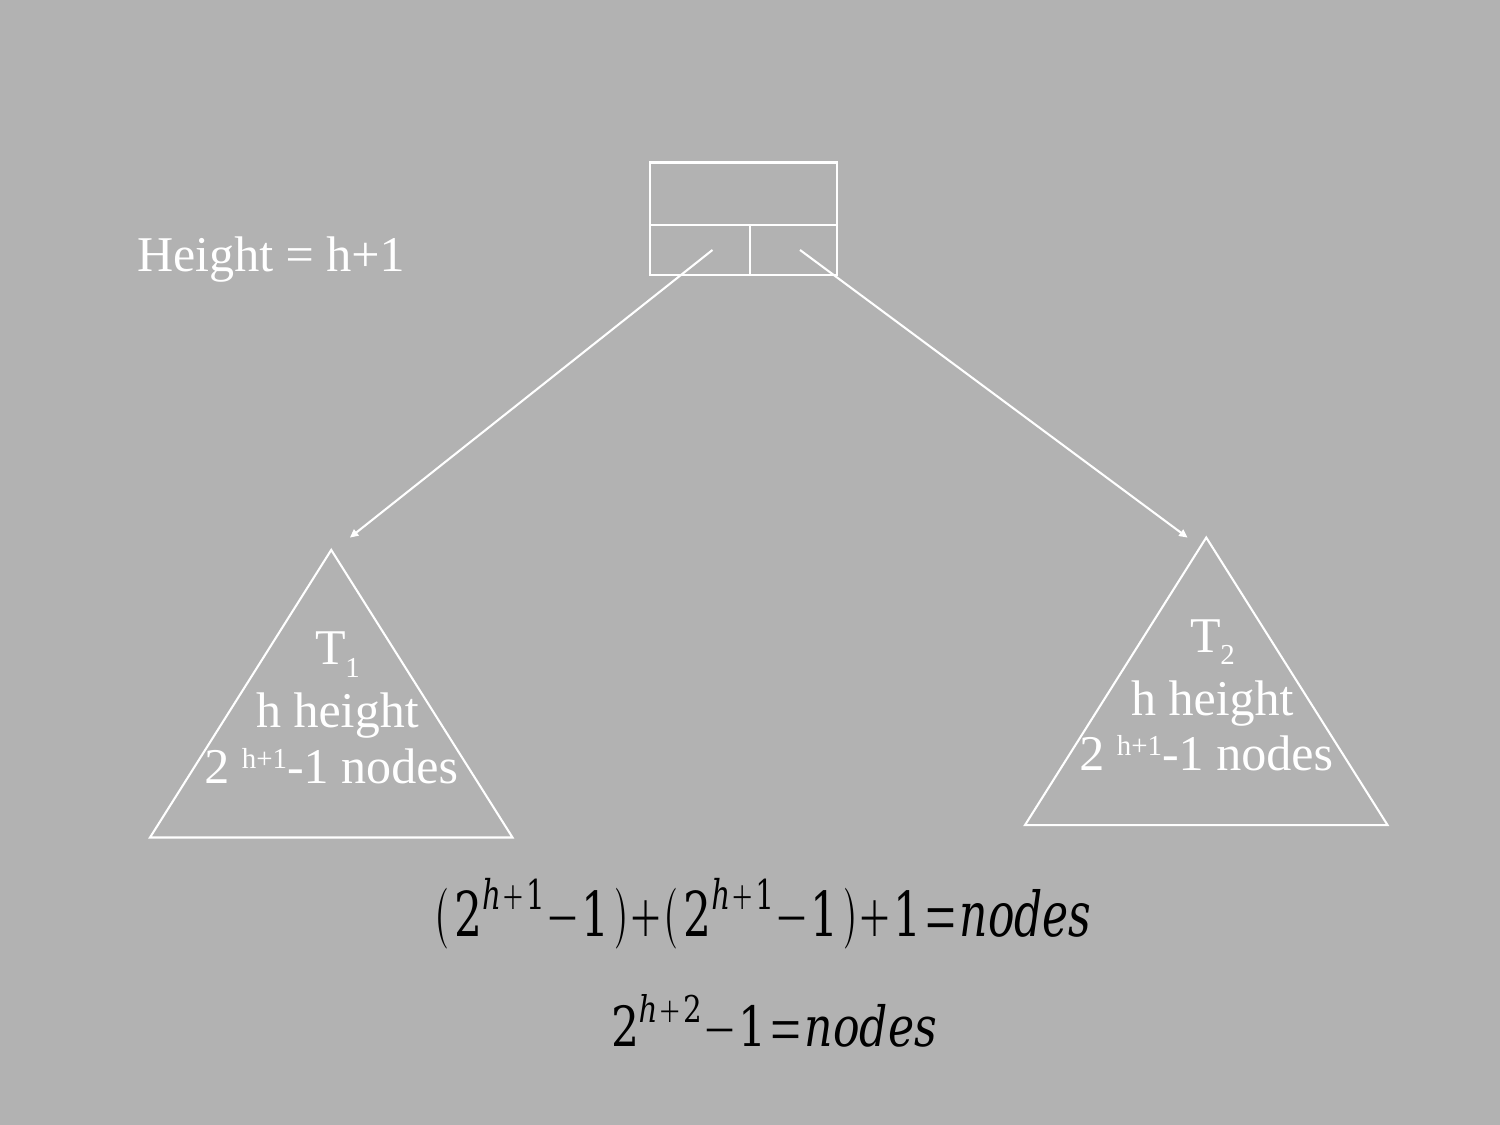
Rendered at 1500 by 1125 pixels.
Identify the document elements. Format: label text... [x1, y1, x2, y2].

text_box T1 h height 2 h+1-1 nodes [189, 612, 486, 802]
chart [423, 870, 1109, 953]
chart [600, 987, 954, 1060]
text_box T2 h height 2 h+1-1 nodes [1064, 599, 1361, 790]
text_box Height = h+1 [122, 219, 420, 290]
